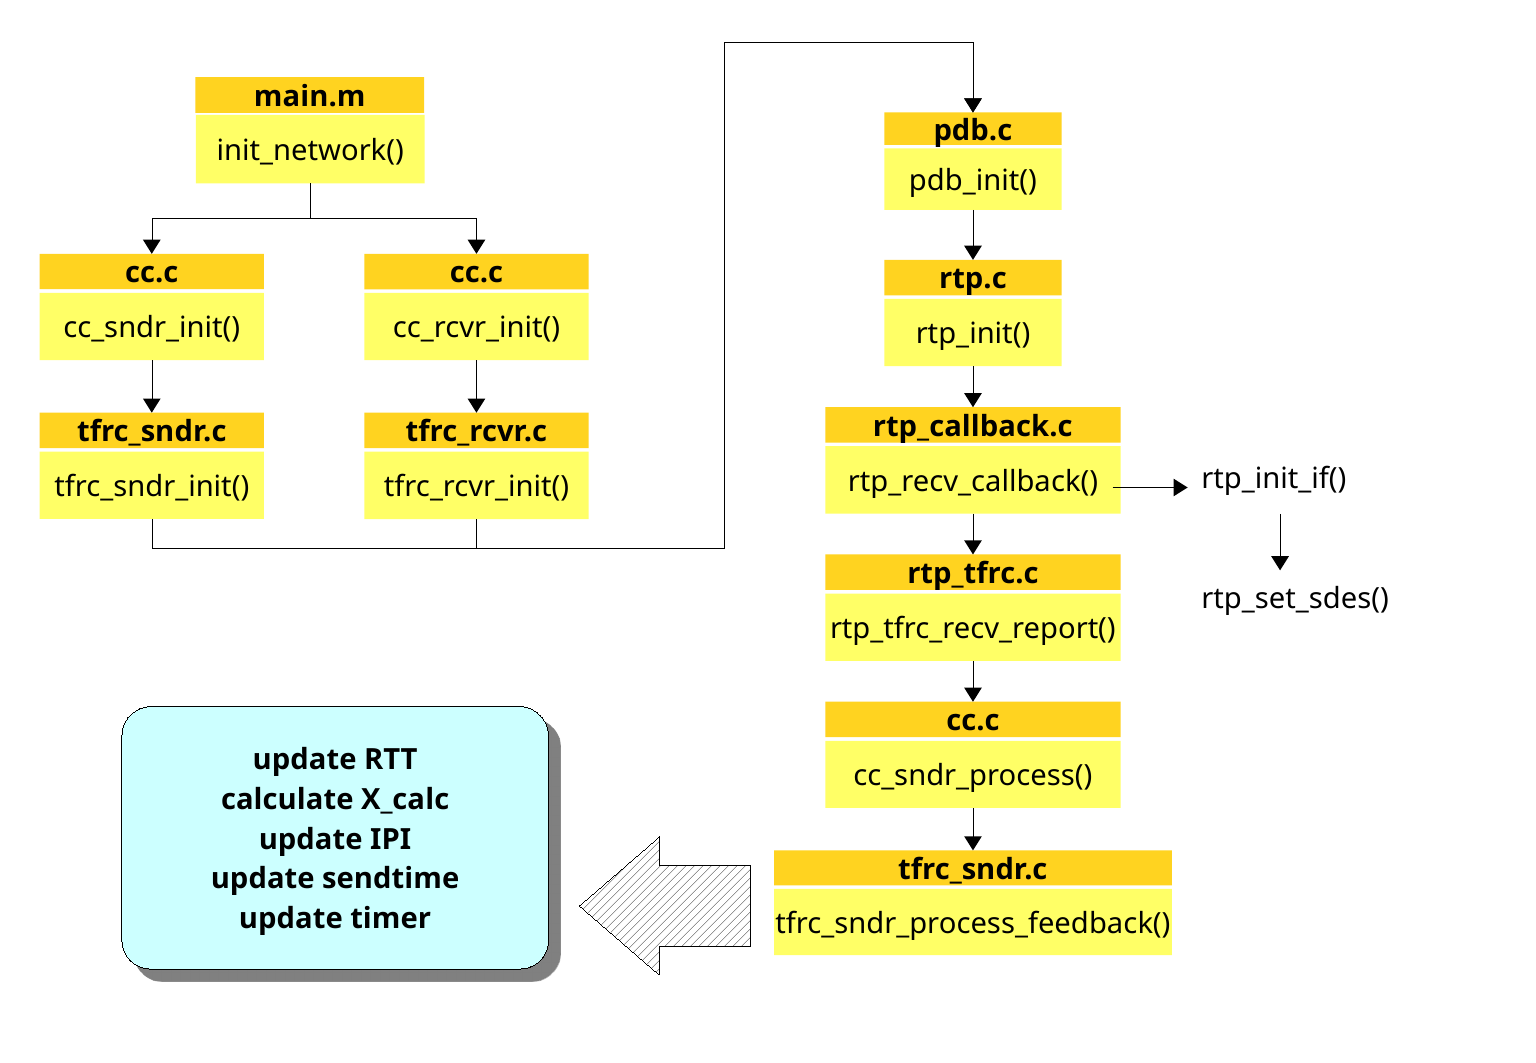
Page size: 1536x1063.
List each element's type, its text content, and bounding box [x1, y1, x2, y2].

text_box rtp_tfrc.c [825, 554, 1121, 590]
text_box rtp_tfrc_recv_report() [825, 593, 1121, 661]
text_box cc_sndr_init() [39, 292, 264, 361]
text_box tfrc_rcvr_init() [364, 451, 589, 520]
text_box cc.c [825, 701, 1121, 738]
text_box pdb.c [884, 112, 1062, 145]
text_box rtp_recv_callback() [825, 446, 1121, 514]
text_box [579, 836, 751, 975]
text_box update RTT calculate X_calc update IPI update sendtime update timer [121, 706, 549, 970]
text_box tfrc_sndr_process_feedback() [774, 888, 1172, 956]
text_box rtp_set_sdes() [1186, 570, 1439, 635]
text_box rtp_callback.c [825, 407, 1121, 443]
text_box init_network() [195, 114, 425, 184]
text_box cc_sndr_process() [825, 740, 1121, 808]
text_box rtp.c [884, 259, 1062, 296]
text_box cc_rcvr_init() [364, 292, 589, 361]
text_box main.m [195, 77, 425, 113]
text_box cc.c [39, 253, 264, 290]
text_box tfrc_sndr.c [39, 412, 264, 449]
text_box rtp_init() [884, 298, 1062, 367]
text_box pdb_init() [884, 148, 1062, 210]
text_box cc.c [364, 253, 589, 290]
text_box rtp_init_if() [1186, 450, 1403, 514]
text_box tfrc_sndr_init() [39, 451, 264, 519]
text_box tfrc_rcvr.c [364, 412, 589, 449]
text_box tfrc_sndr.c [774, 850, 1172, 886]
